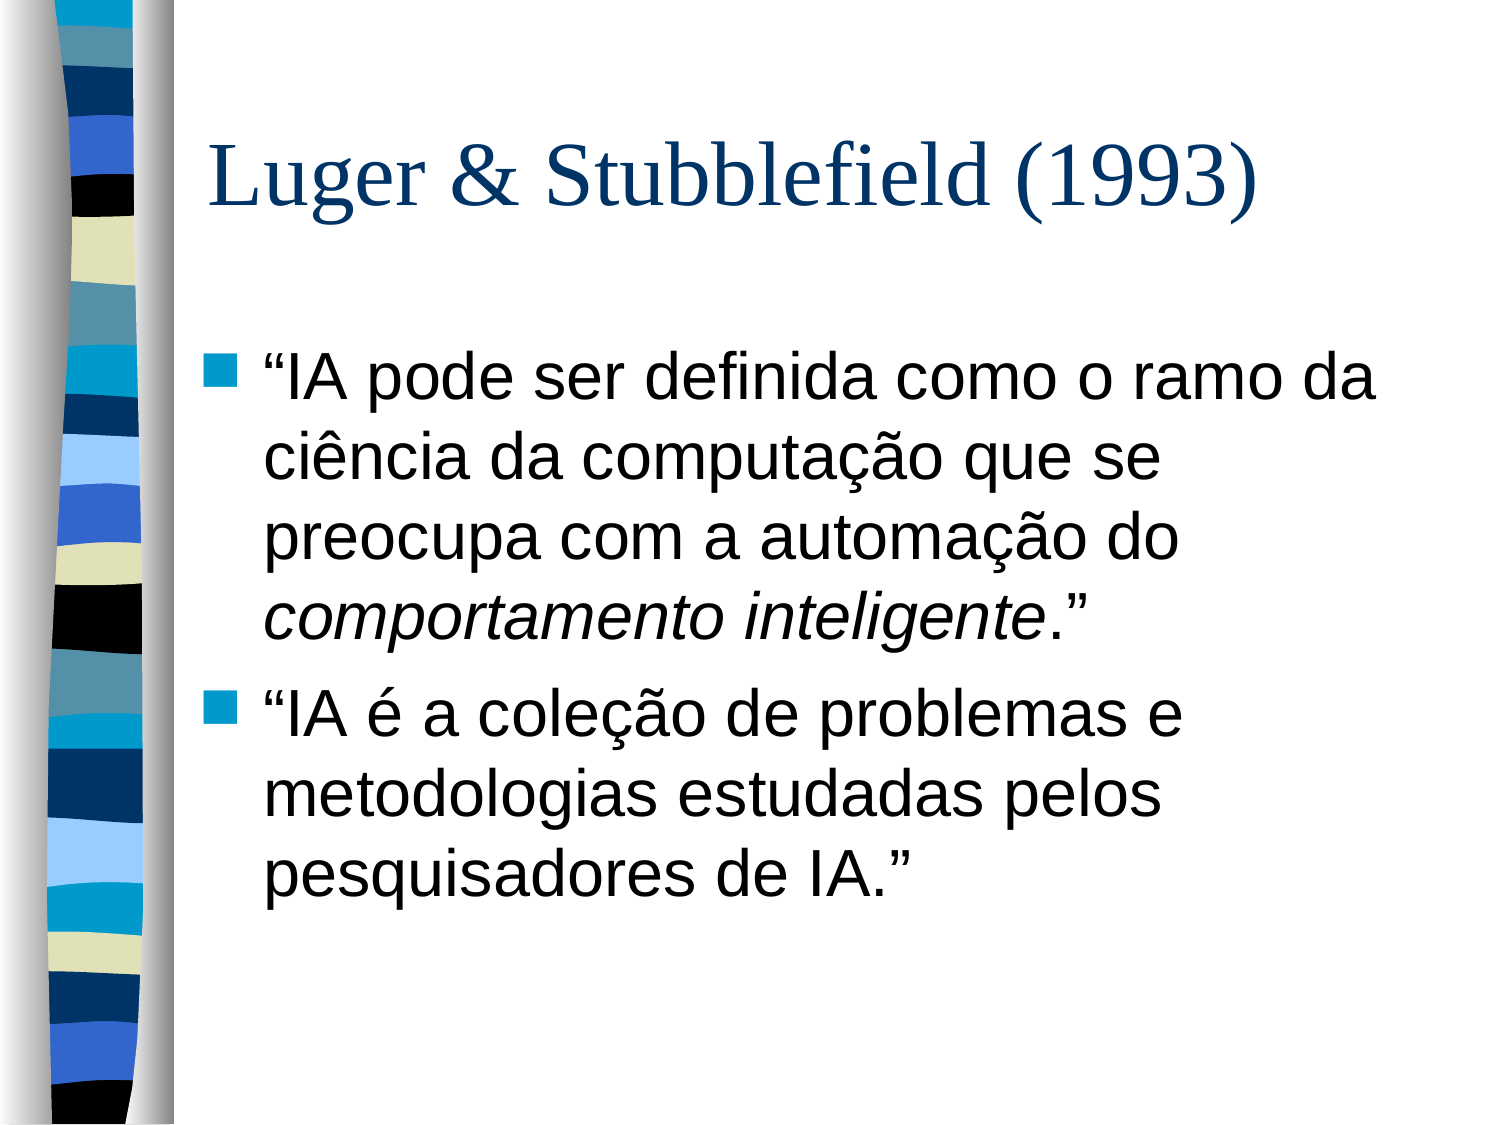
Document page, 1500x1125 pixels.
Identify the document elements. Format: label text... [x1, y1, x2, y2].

title Luger & Stubblefield (1993) [192, 74, 1468, 263]
list “IA pode ser definida como o ramo da ciência da computação que se preocupa com a automação do comportamento inteligente.” “IA é a coleção de problemas e metodologias estudadas pelos pesquisadores de IA.” [192, 324, 1468, 1000]
